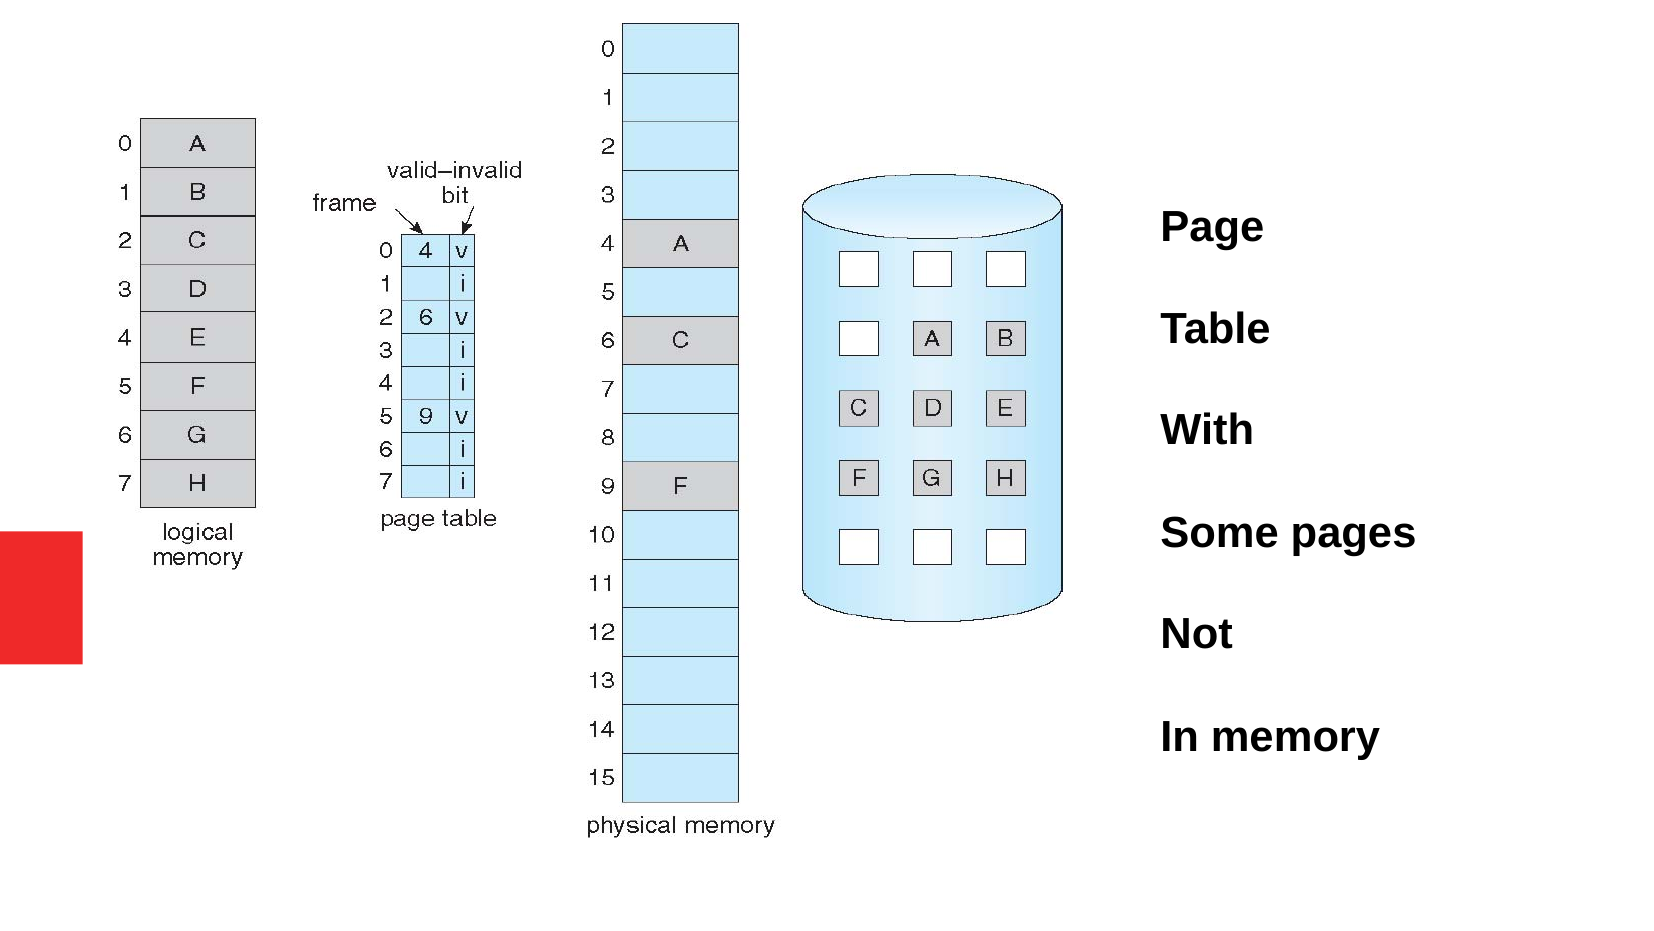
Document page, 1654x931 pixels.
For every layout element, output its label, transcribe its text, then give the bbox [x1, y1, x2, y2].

text_box Page Table With Some pages Not In memory [1145, 140, 1619, 768]
picture [118, 23, 1063, 838]
